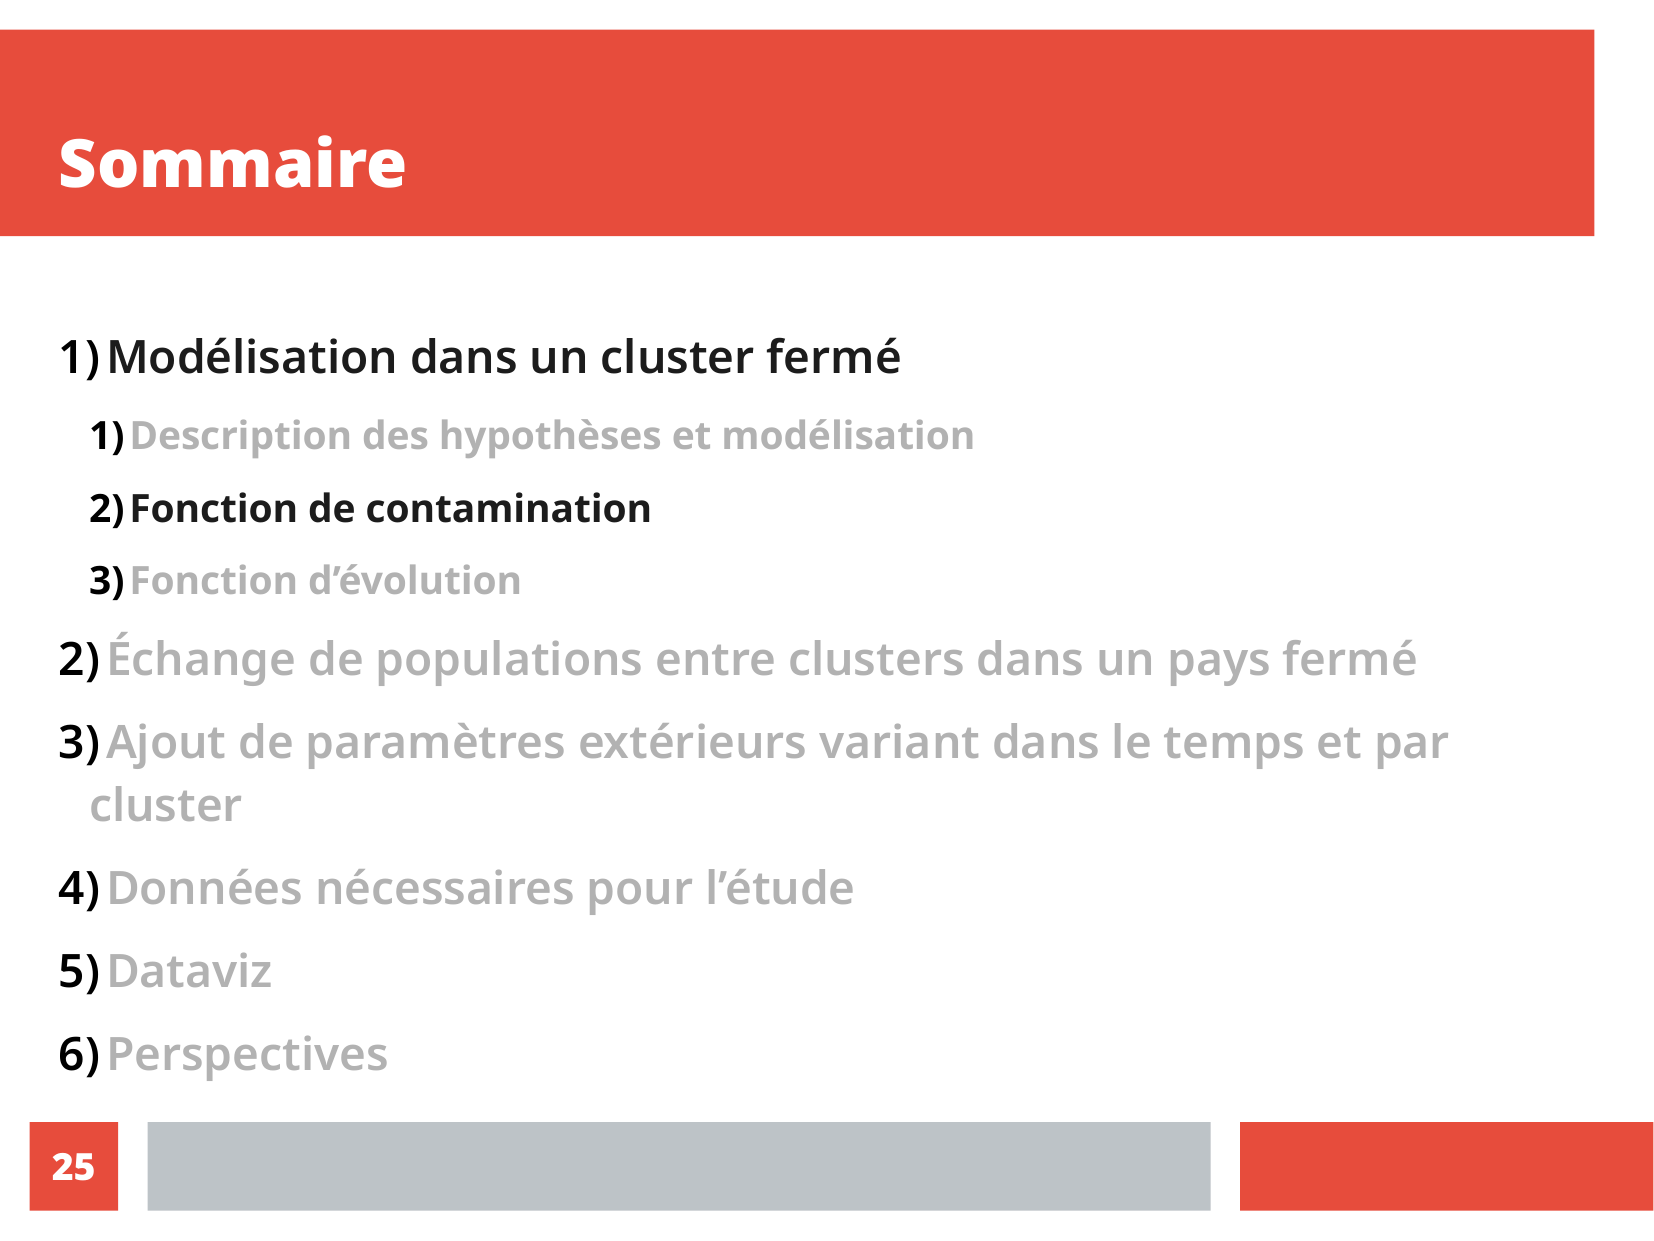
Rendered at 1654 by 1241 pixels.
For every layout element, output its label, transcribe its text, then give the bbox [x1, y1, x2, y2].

list Modélisation dans un cluster fermé Description des hypothèses et modélisation Fonction de contamination Fonction d’évolution Échange de populations entre clusters dans un pays fermé Ajout de paramètres extérieurs variant dans le temps et par cluster Données nécessaires pour l’étude Dataviz Perspectives [59, 324, 1565, 1093]
title Sommaire [59, 59, 1595, 207]
